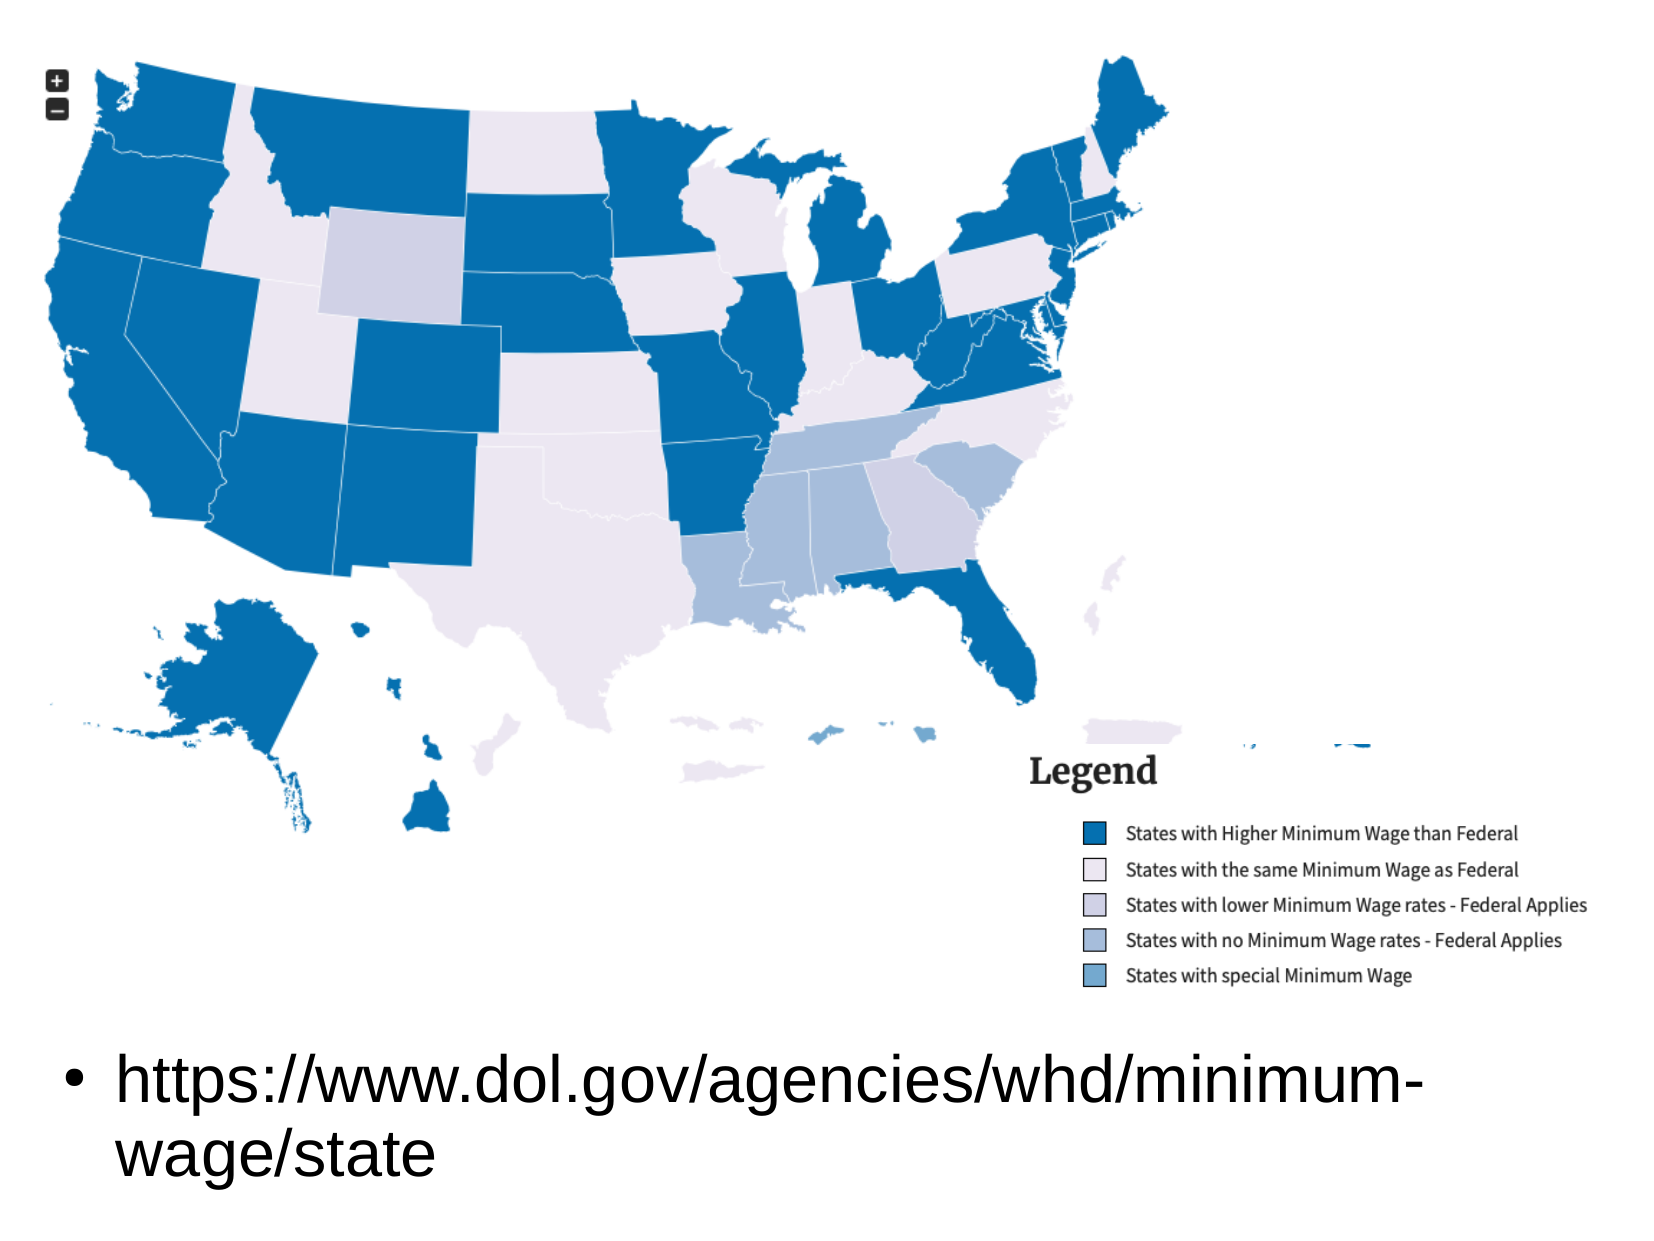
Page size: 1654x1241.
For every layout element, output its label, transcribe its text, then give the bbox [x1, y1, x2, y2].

list https://www.dol.gov/agencies/whd/minimum-wage/state [45, 1041, 1534, 1241]
picture [0, 20, 1636, 1021]
